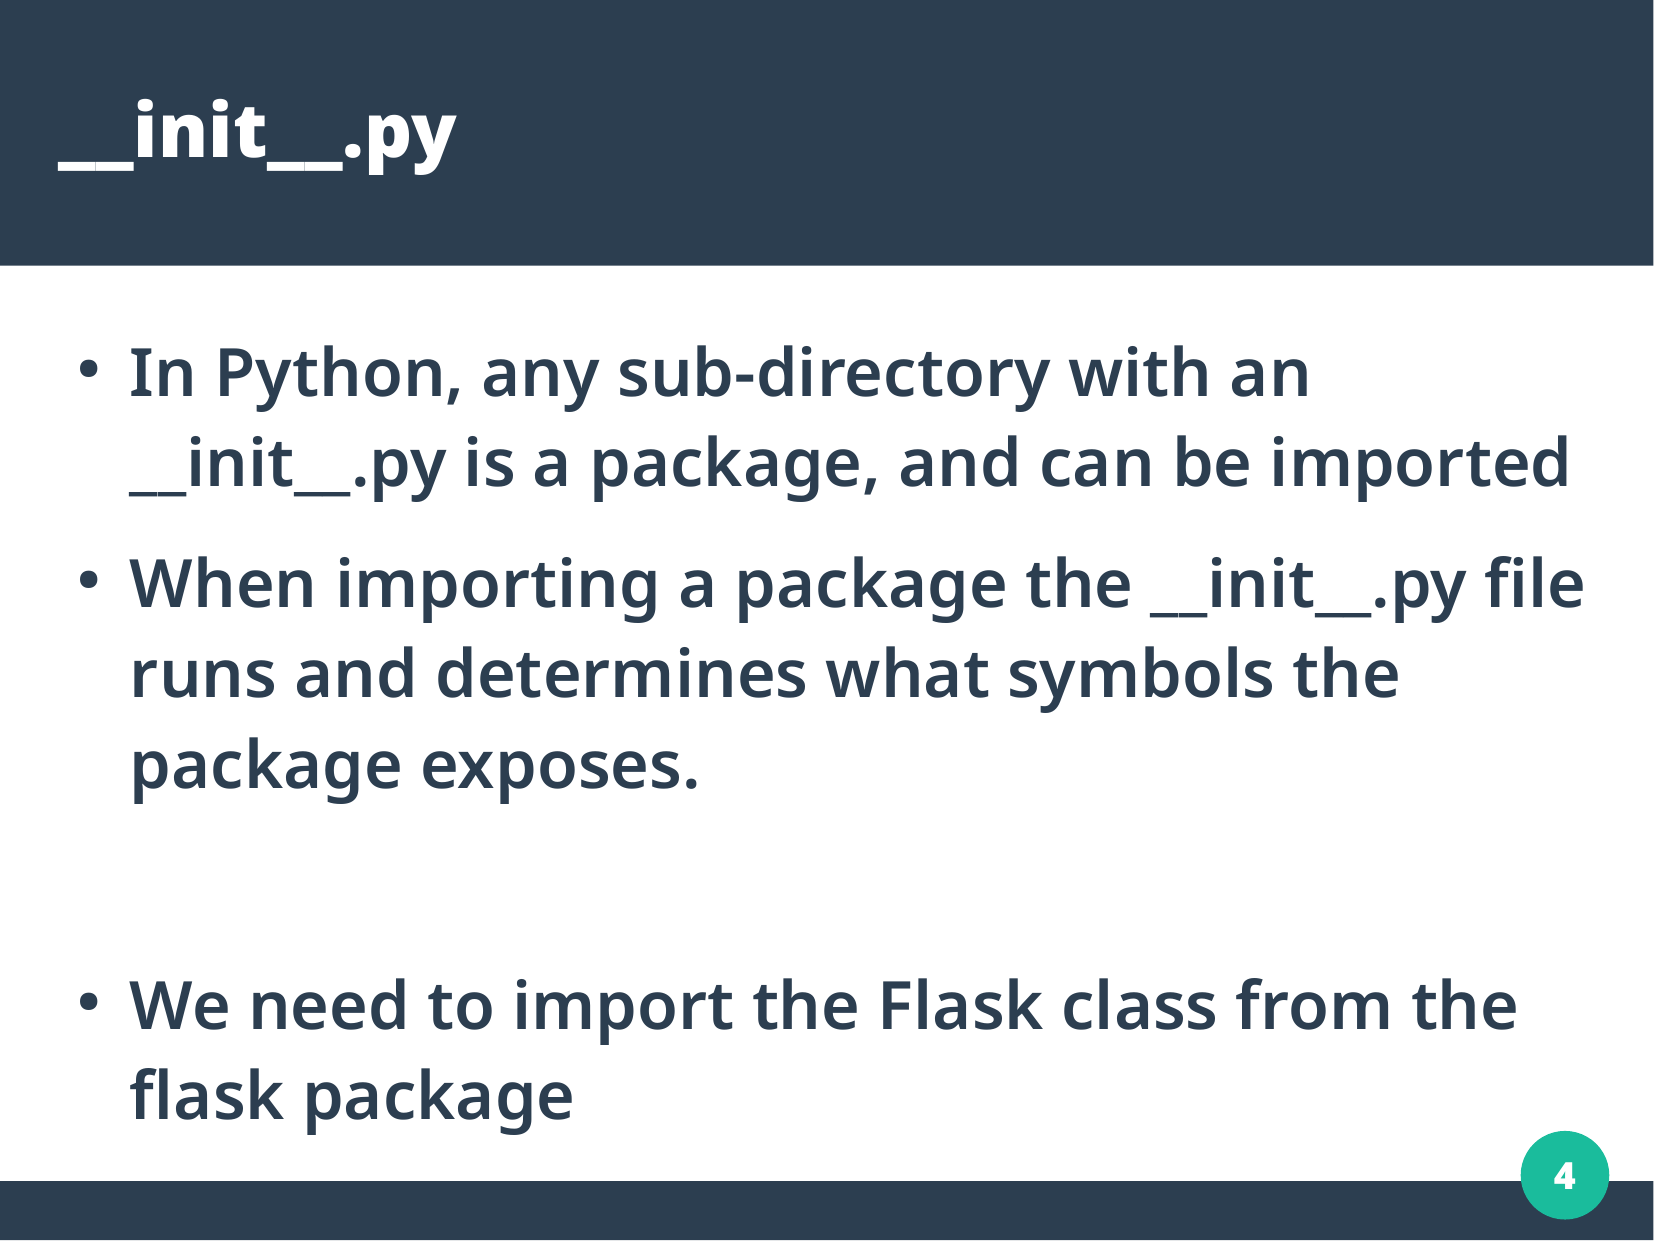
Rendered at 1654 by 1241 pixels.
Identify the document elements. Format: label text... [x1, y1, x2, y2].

list In Python, any sub-directory with an __init__.py is a package, and can be imported When importing a package the __init__.py file runs and determines what symbols the package exposes. We need to import the Flask class from the flask package [59, 324, 1595, 1152]
title __init__.py [59, 49, 1595, 207]
